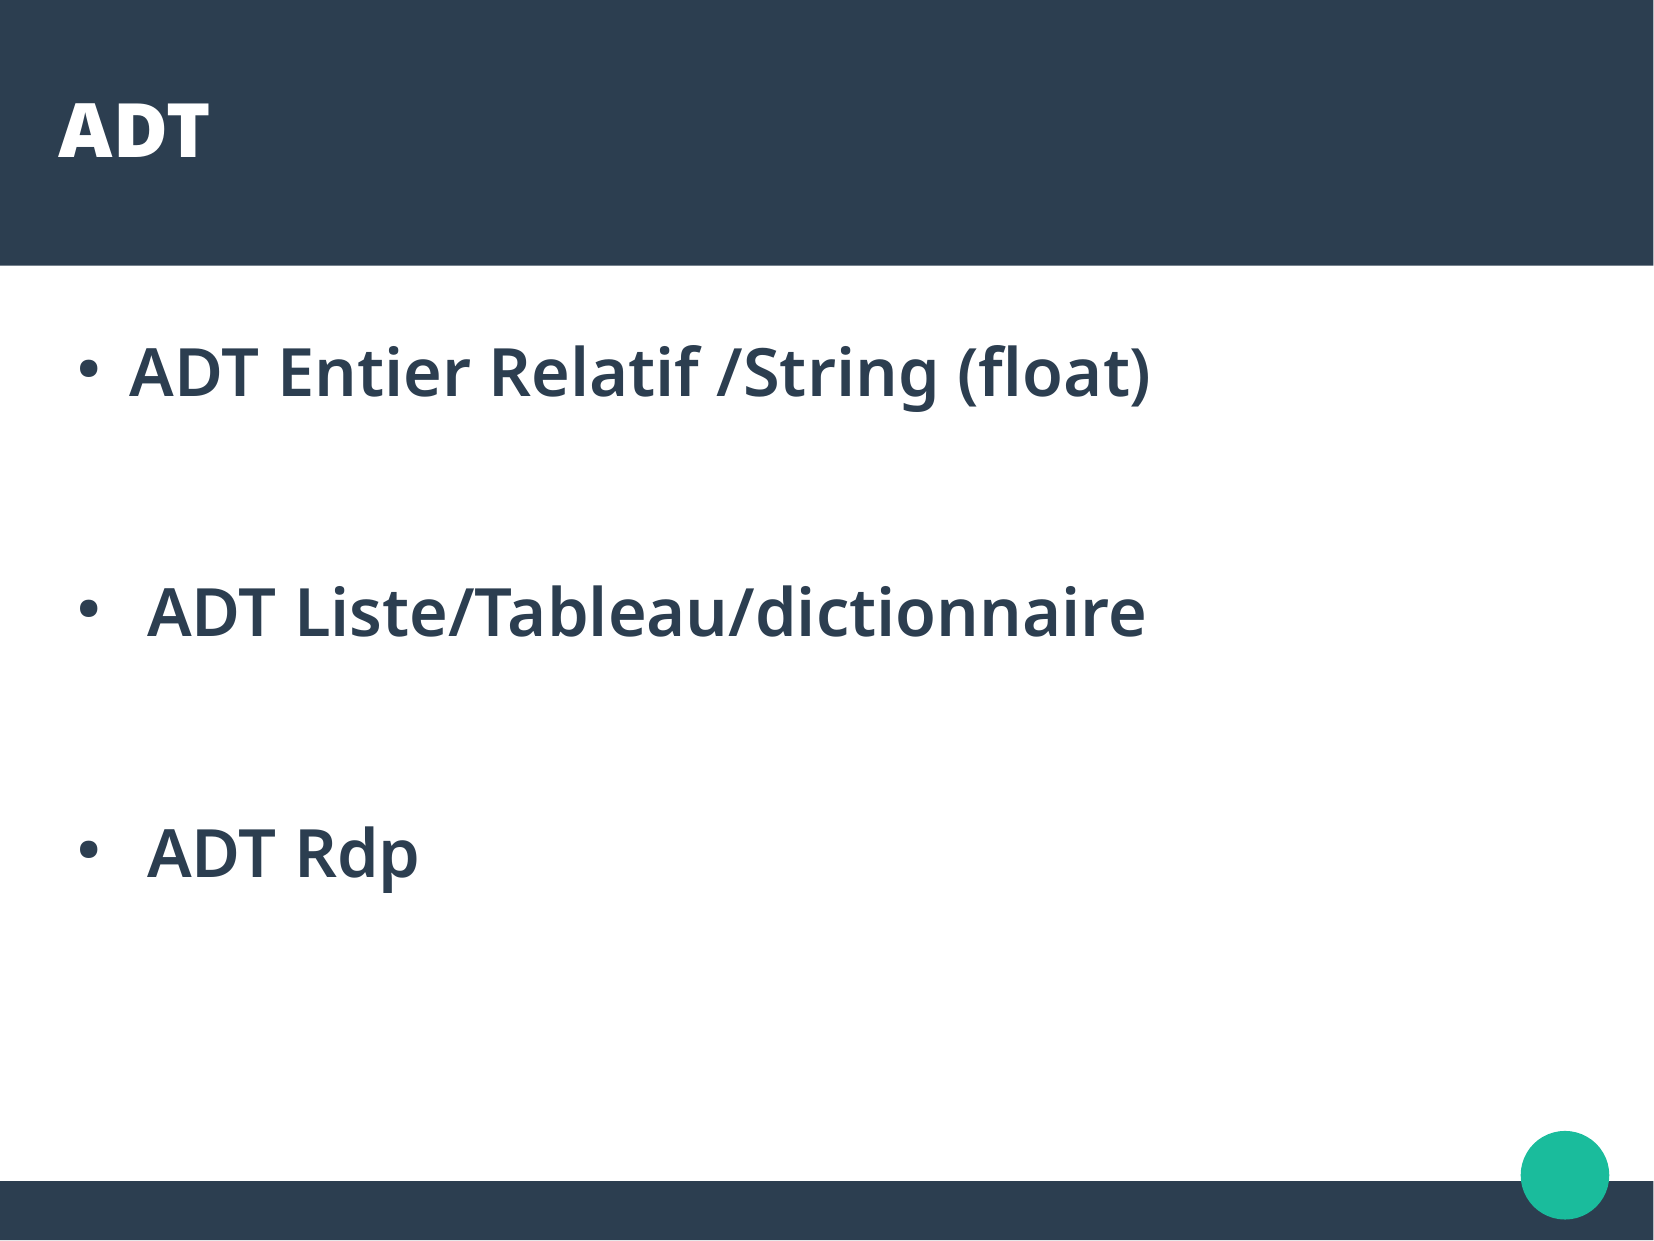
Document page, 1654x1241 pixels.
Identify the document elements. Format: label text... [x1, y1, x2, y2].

list ADT Entier Relatif /String (float) ADT Liste/Tableau/dictionnaire ADT Rdp [59, 324, 1595, 1152]
title ADT [59, 49, 1595, 207]
